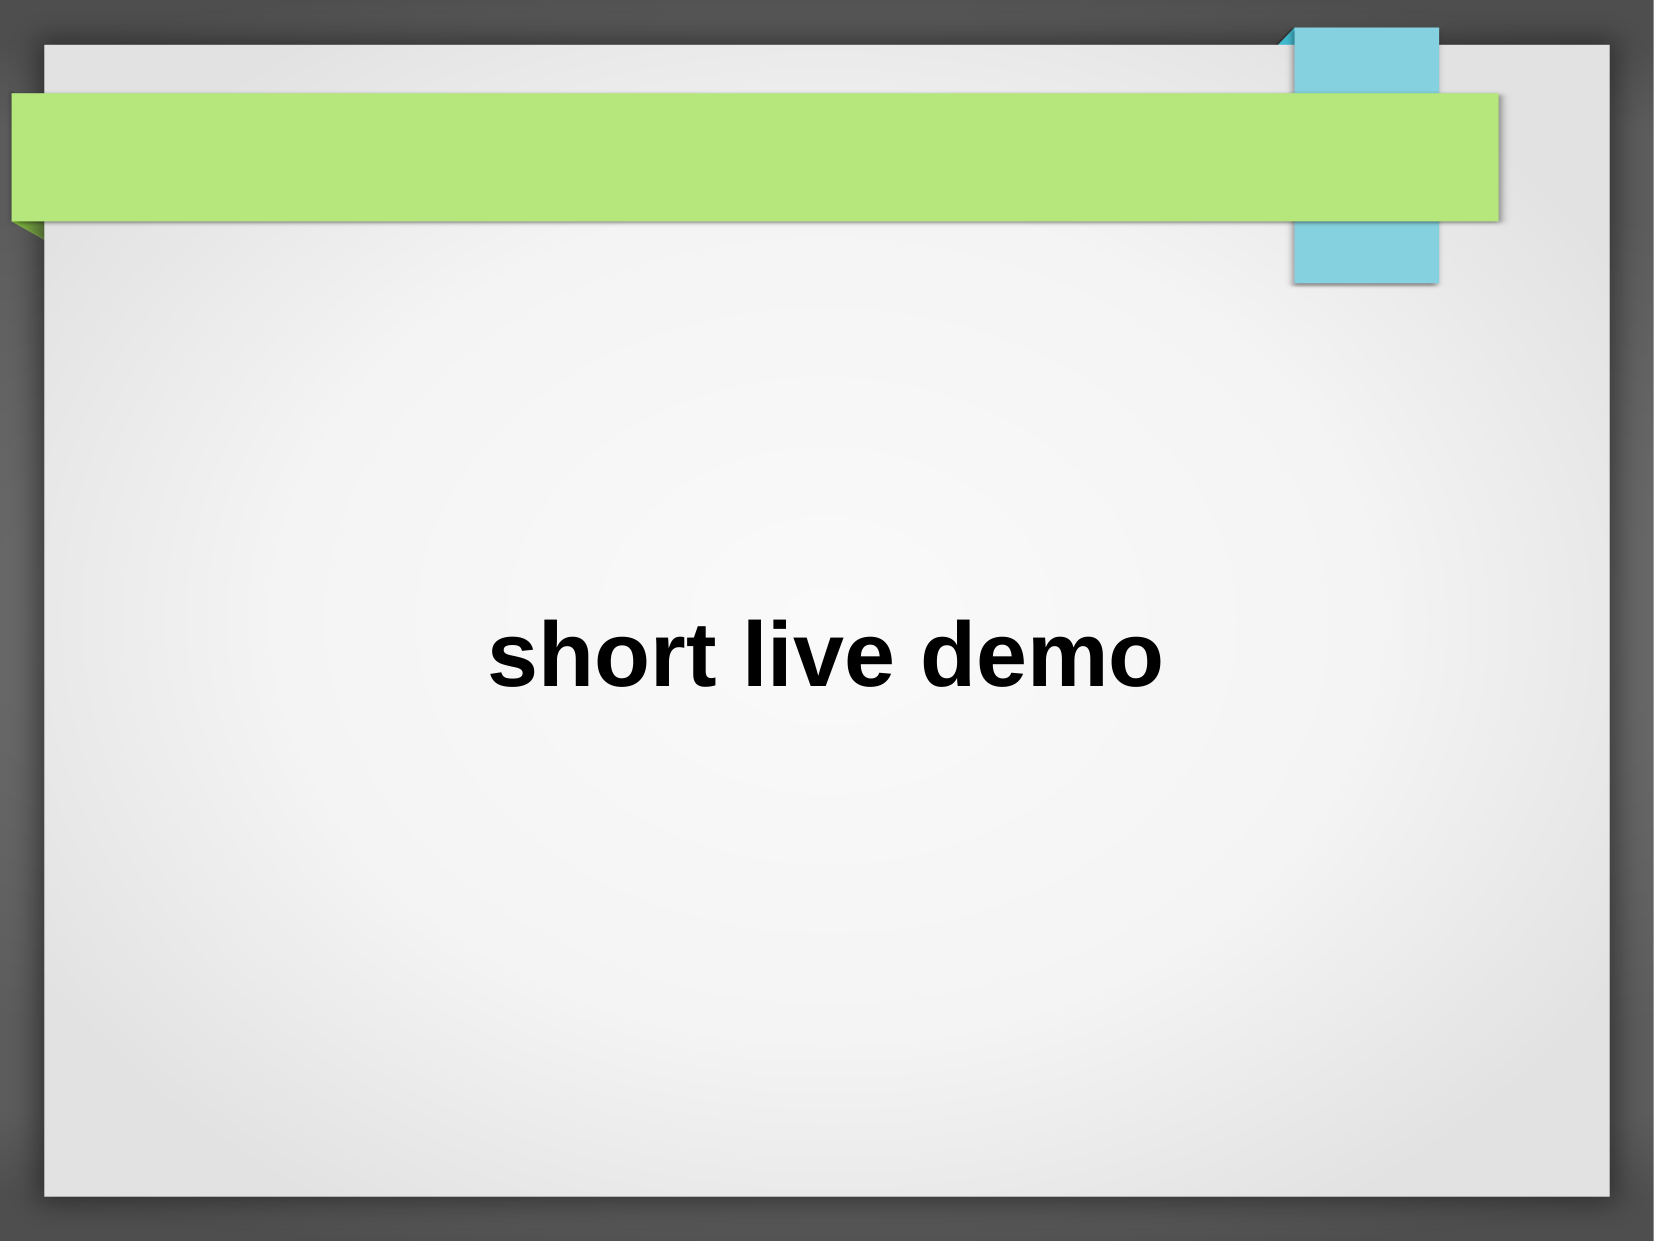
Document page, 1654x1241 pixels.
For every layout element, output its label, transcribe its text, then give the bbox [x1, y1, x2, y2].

list short live demo [82, 295, 1571, 1015]
picture [0, 0, 1654, 1241]
